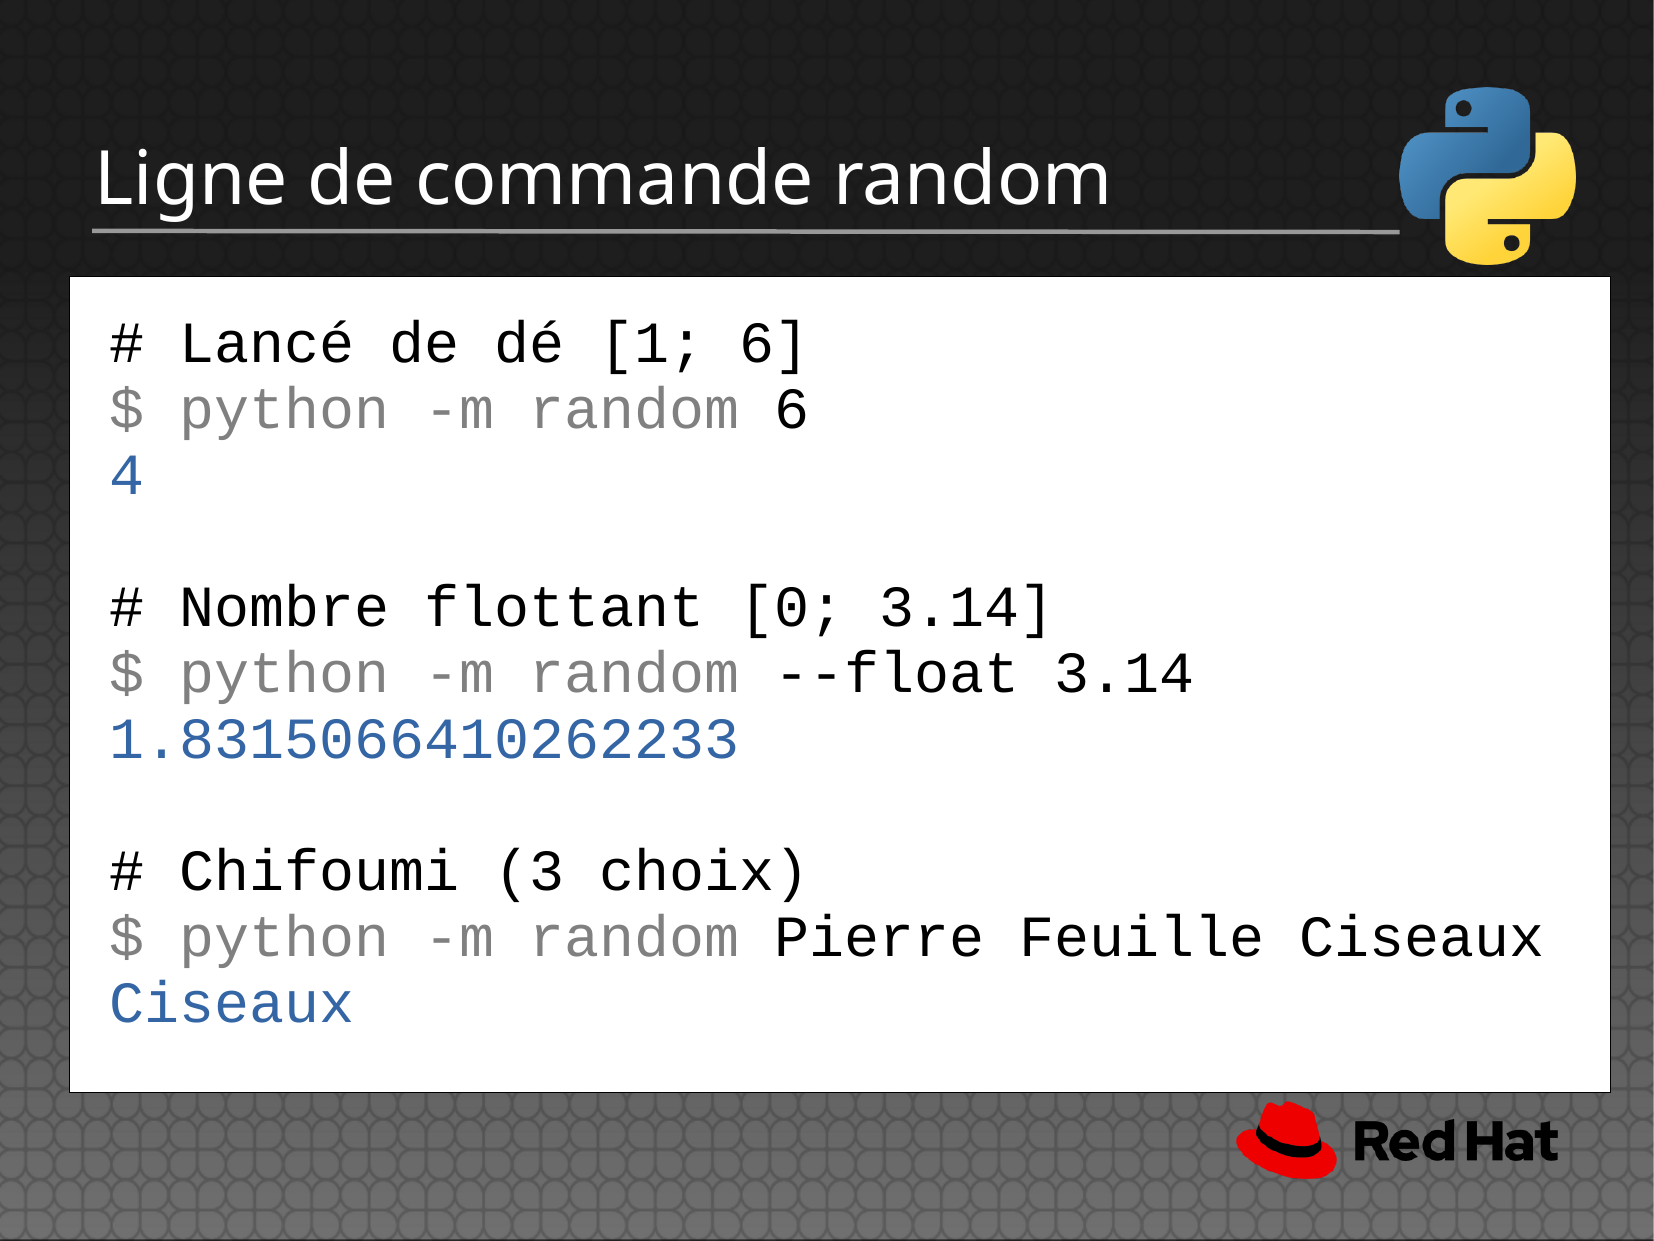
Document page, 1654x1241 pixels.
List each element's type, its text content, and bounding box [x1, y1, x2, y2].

list # Lancé de dé [1; 6] $ python -m random 6 4 # Nombre flottant [0; 3.14] $ python -m random --float 3.14 1.8315066410262233 # Chifoumi (3 choix) $ python -m random Pierre Feuille Ciseaux Ciseaux [38, 314, 1585, 1054]
text_box [69, 276, 1611, 1093]
title Ligne de commande random [94, 100, 1426, 251]
picture [0, 0, 1654, 1241]
